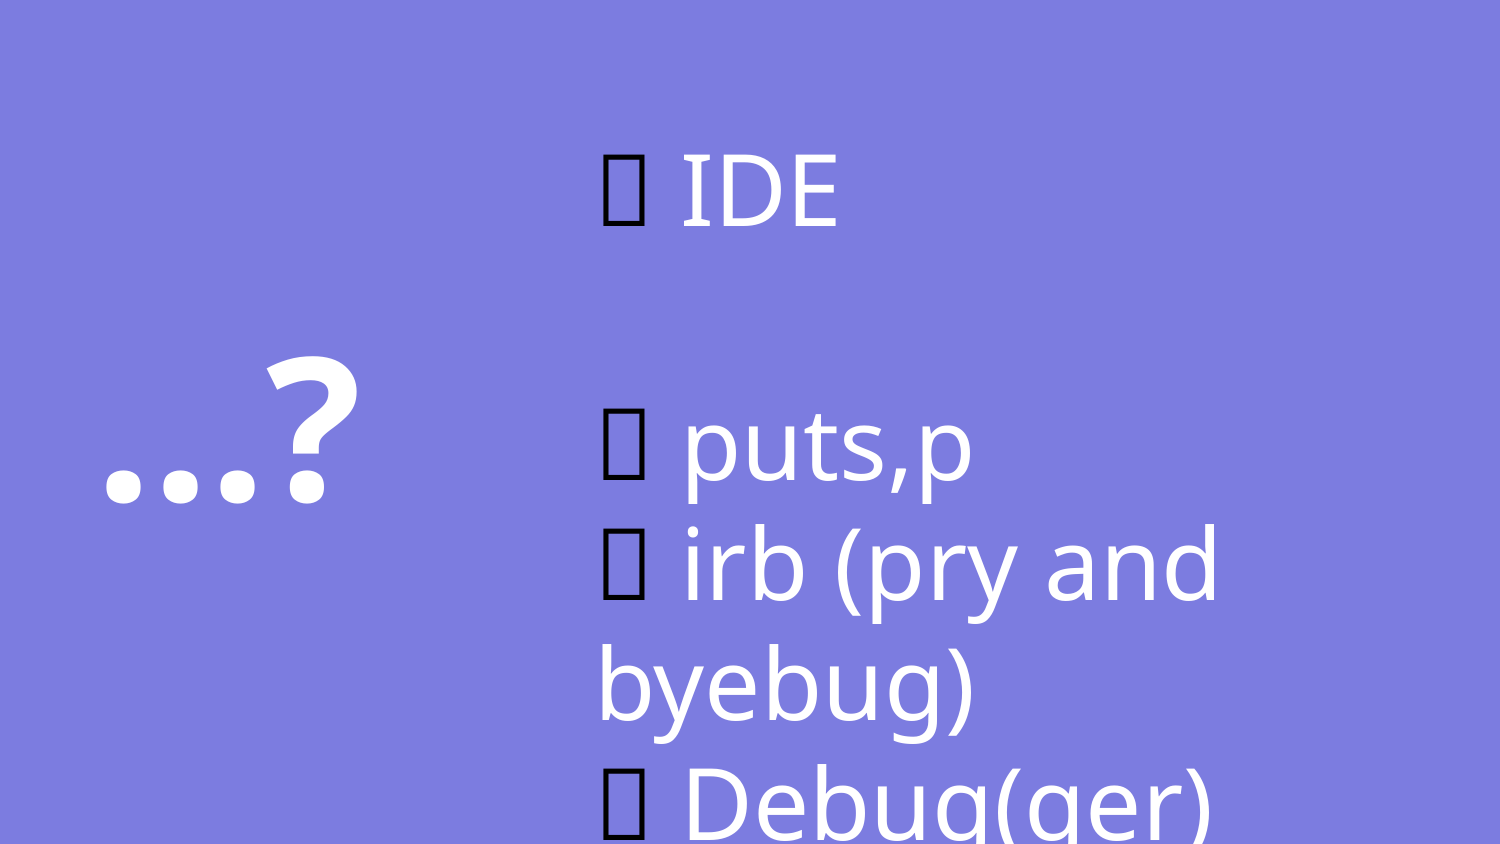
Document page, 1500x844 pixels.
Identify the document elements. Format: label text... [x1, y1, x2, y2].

text_box ❎ IDE [579, 111, 882, 270]
title …? [80, 86, 383, 758]
text_box ❌ puts,p ❌ irb (pry and byebug) ❌ Debug(ger) [579, 365, 1361, 758]
